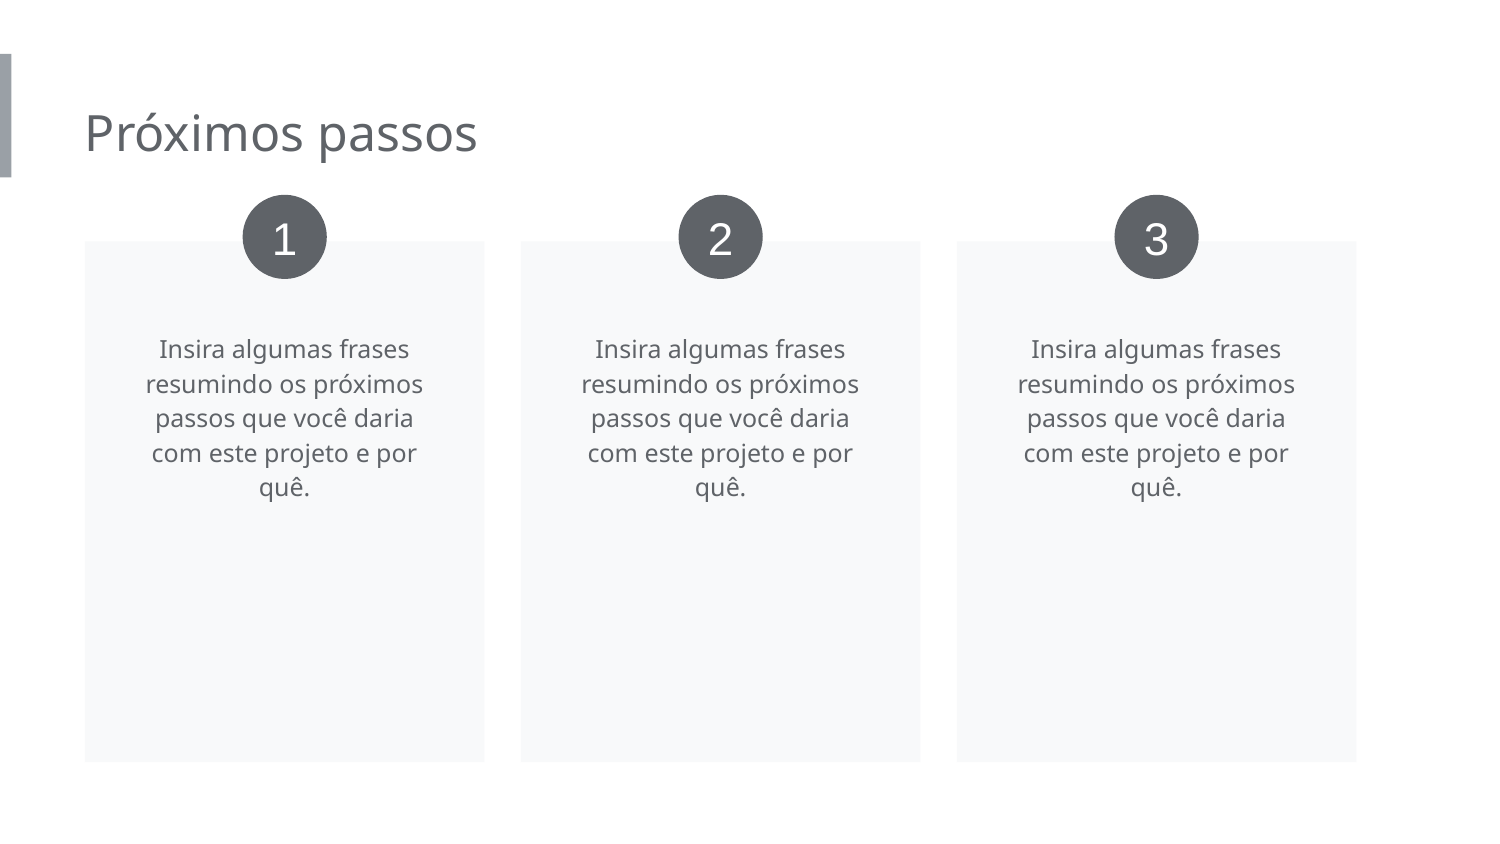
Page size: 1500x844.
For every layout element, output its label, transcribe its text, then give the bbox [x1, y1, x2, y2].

text_box [520, 241, 921, 763]
text_box Próximos passos [84, 85, 894, 176]
text_box Insira algumas frases resumindo os próximos passos que você daria com este projeto e por quê. [988, 314, 1325, 517]
text_box Insira algumas frases resumindo os próximos passos que você daria com este projeto e por quê. [552, 314, 889, 517]
text_box 2 [678, 194, 763, 279]
text_box [84, 241, 485, 763]
text_box 1 [242, 194, 327, 279]
text_box [956, 241, 1357, 763]
text_box Insira algumas frases resumindo os próximos passos que você daria com este projeto e por quê. [116, 314, 453, 517]
text_box 3 [1114, 194, 1199, 279]
